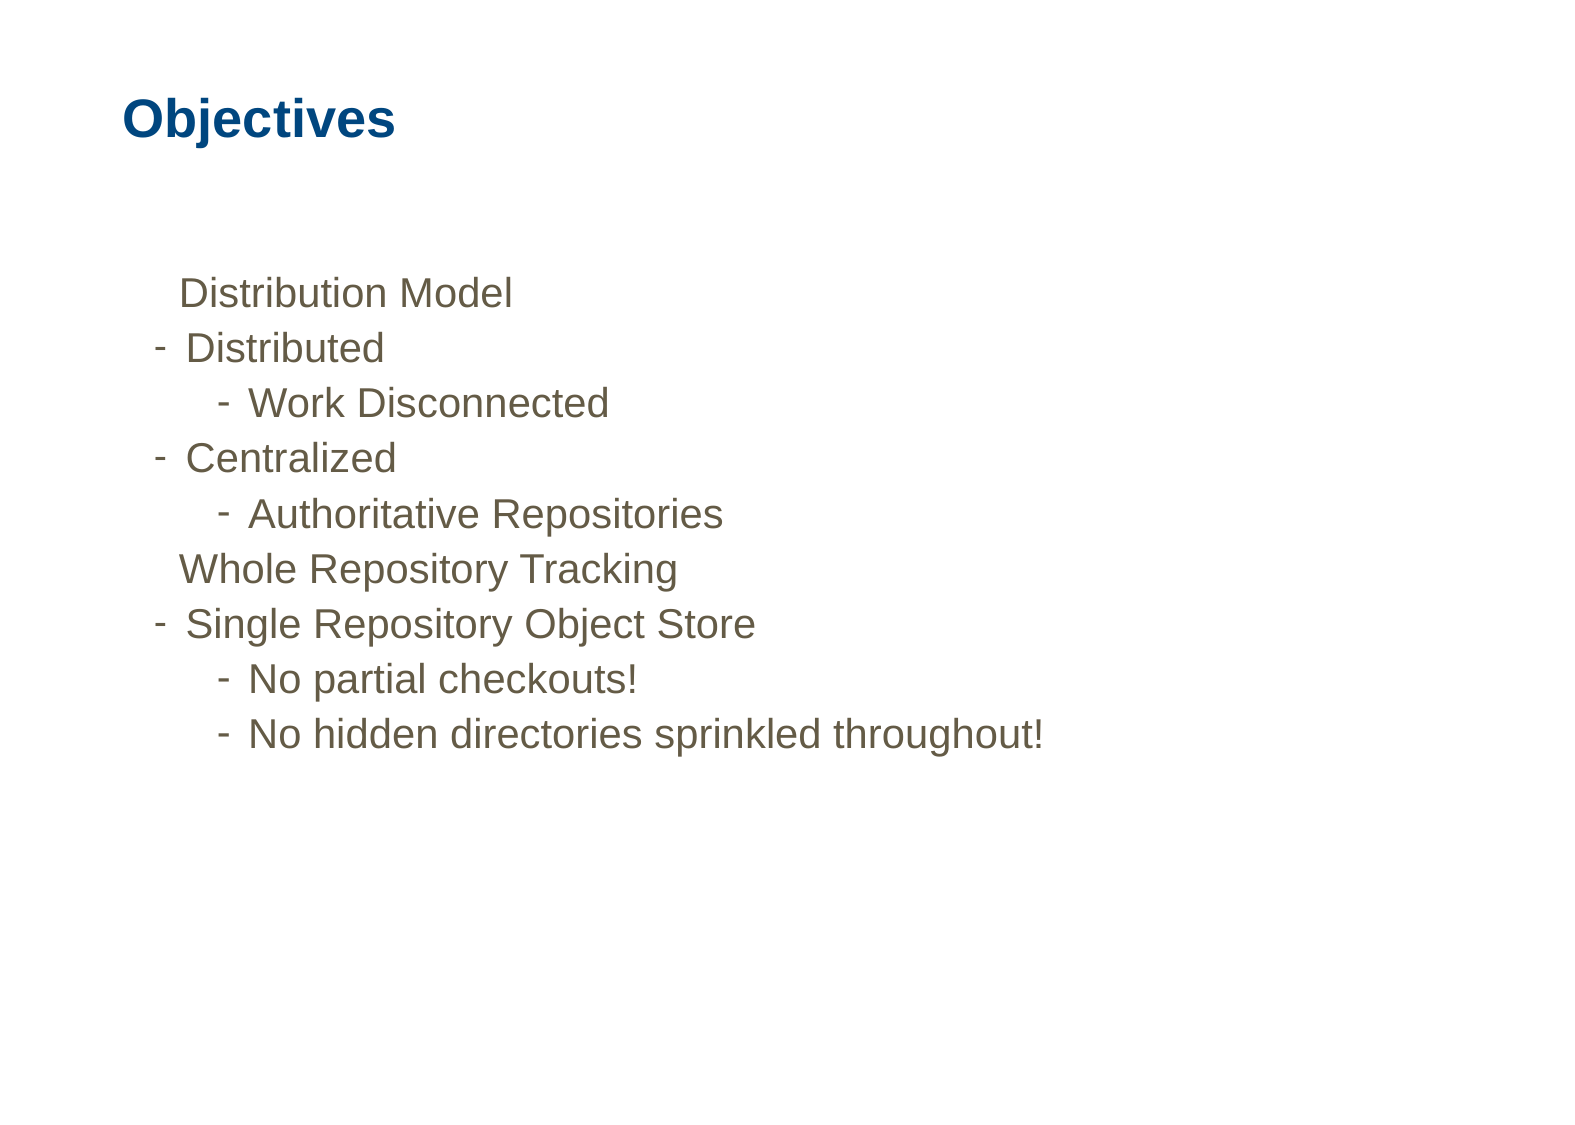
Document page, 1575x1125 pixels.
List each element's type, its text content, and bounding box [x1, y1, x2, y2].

list Distribution Model Distributed Work Disconnected Centralized Authoritative Repositories Whole Repository Tracking Single Repository Object Store No partial checkouts! No hidden directories sprinkled throughout! [122, 265, 1398, 941]
title Objectives [122, 76, 1541, 157]
